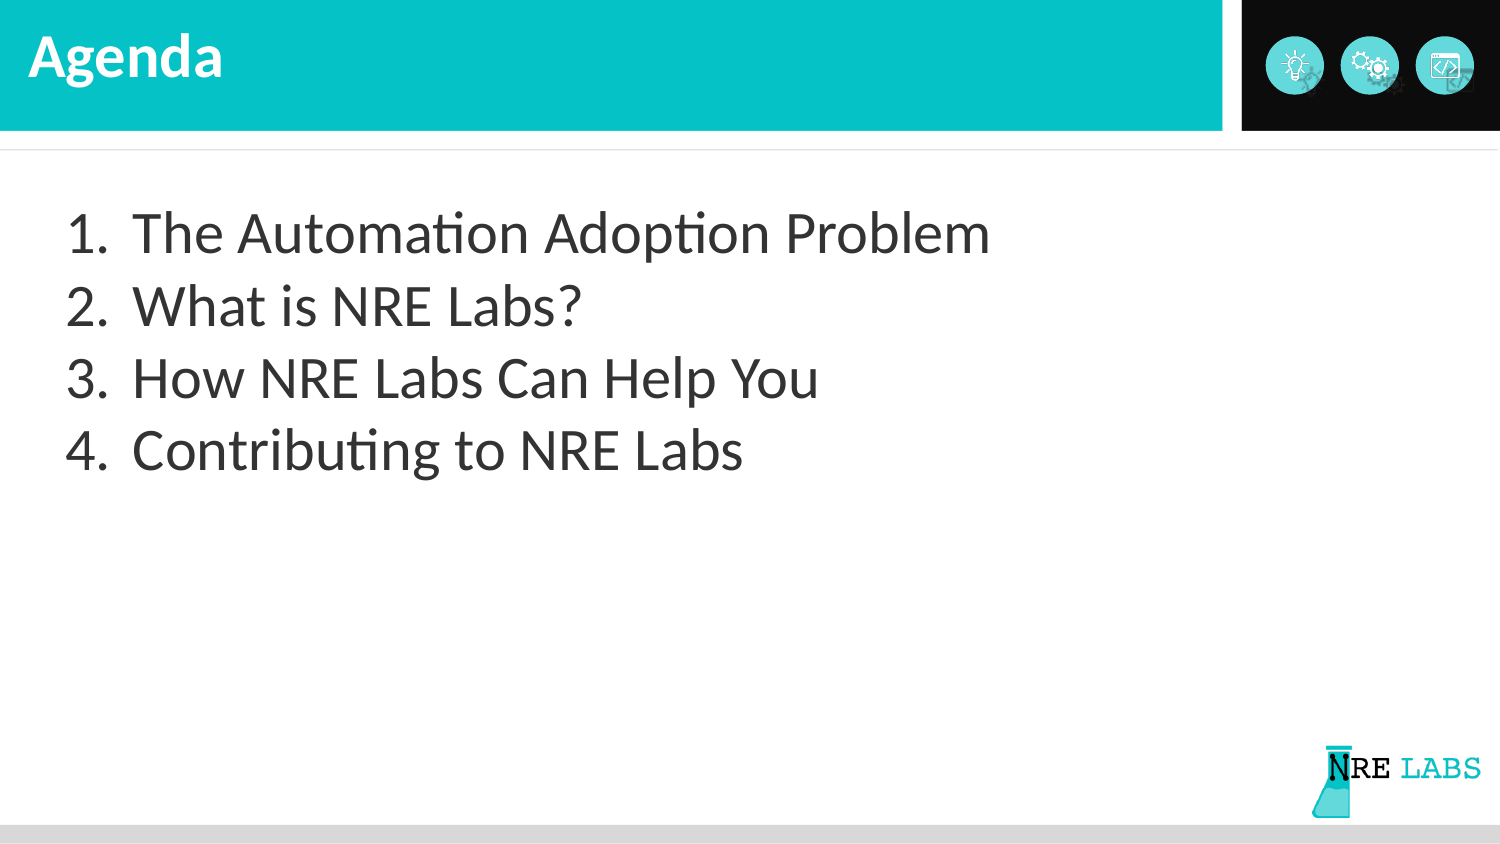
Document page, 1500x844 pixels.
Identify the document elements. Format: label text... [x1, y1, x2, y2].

picture [1272, 42, 1318, 88]
picture [1425, 45, 1465, 86]
list The Automation Adoption Problem What is NRE Labs? How NRE Labs Can Help You Contributing to NRE Labs [46, 187, 1205, 768]
list Agenda [16, 8, 1124, 85]
picture [1312, 735, 1500, 818]
picture [1347, 42, 1393, 88]
